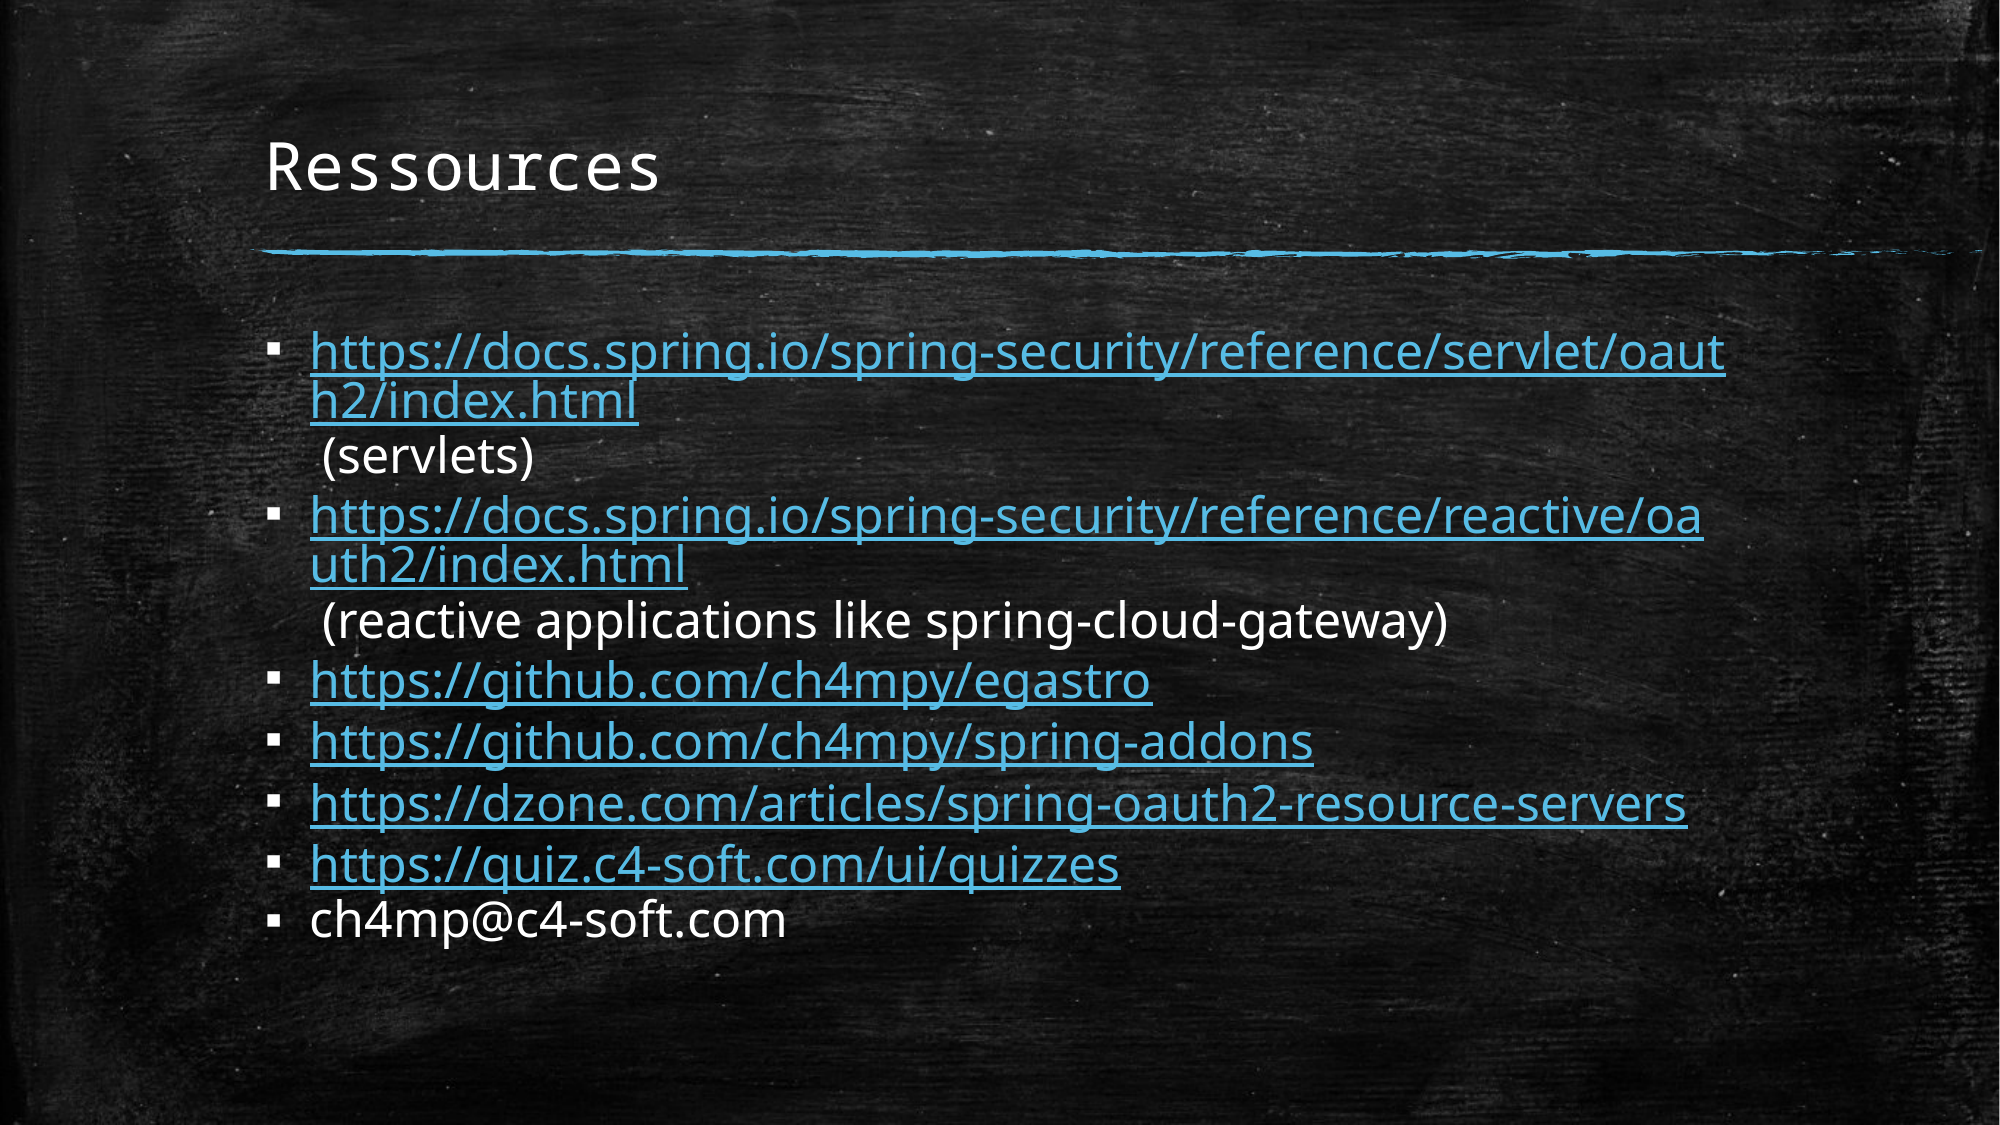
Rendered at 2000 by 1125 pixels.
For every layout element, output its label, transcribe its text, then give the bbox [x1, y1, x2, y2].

title Ressources [249, 45, 1923, 213]
list https://docs.spring.io/spring-security/reference/servlet/oauth2/index.html (servlets) https://docs.spring.io/spring-security/reference/reactive/oauth2/index.html (reactive applications like spring-cloud-gateway) https://github.com/ch4mpy/egastro https://github.com/ch4mpy/spring-addons https://dzone.com/articles/spring-oauth2-resource-servers https://quiz.c4-soft.com/ui/quizzes ch4mp@c4-soft.com [249, 312, 1750, 1013]
picture [0, 0, 2000, 1125]
